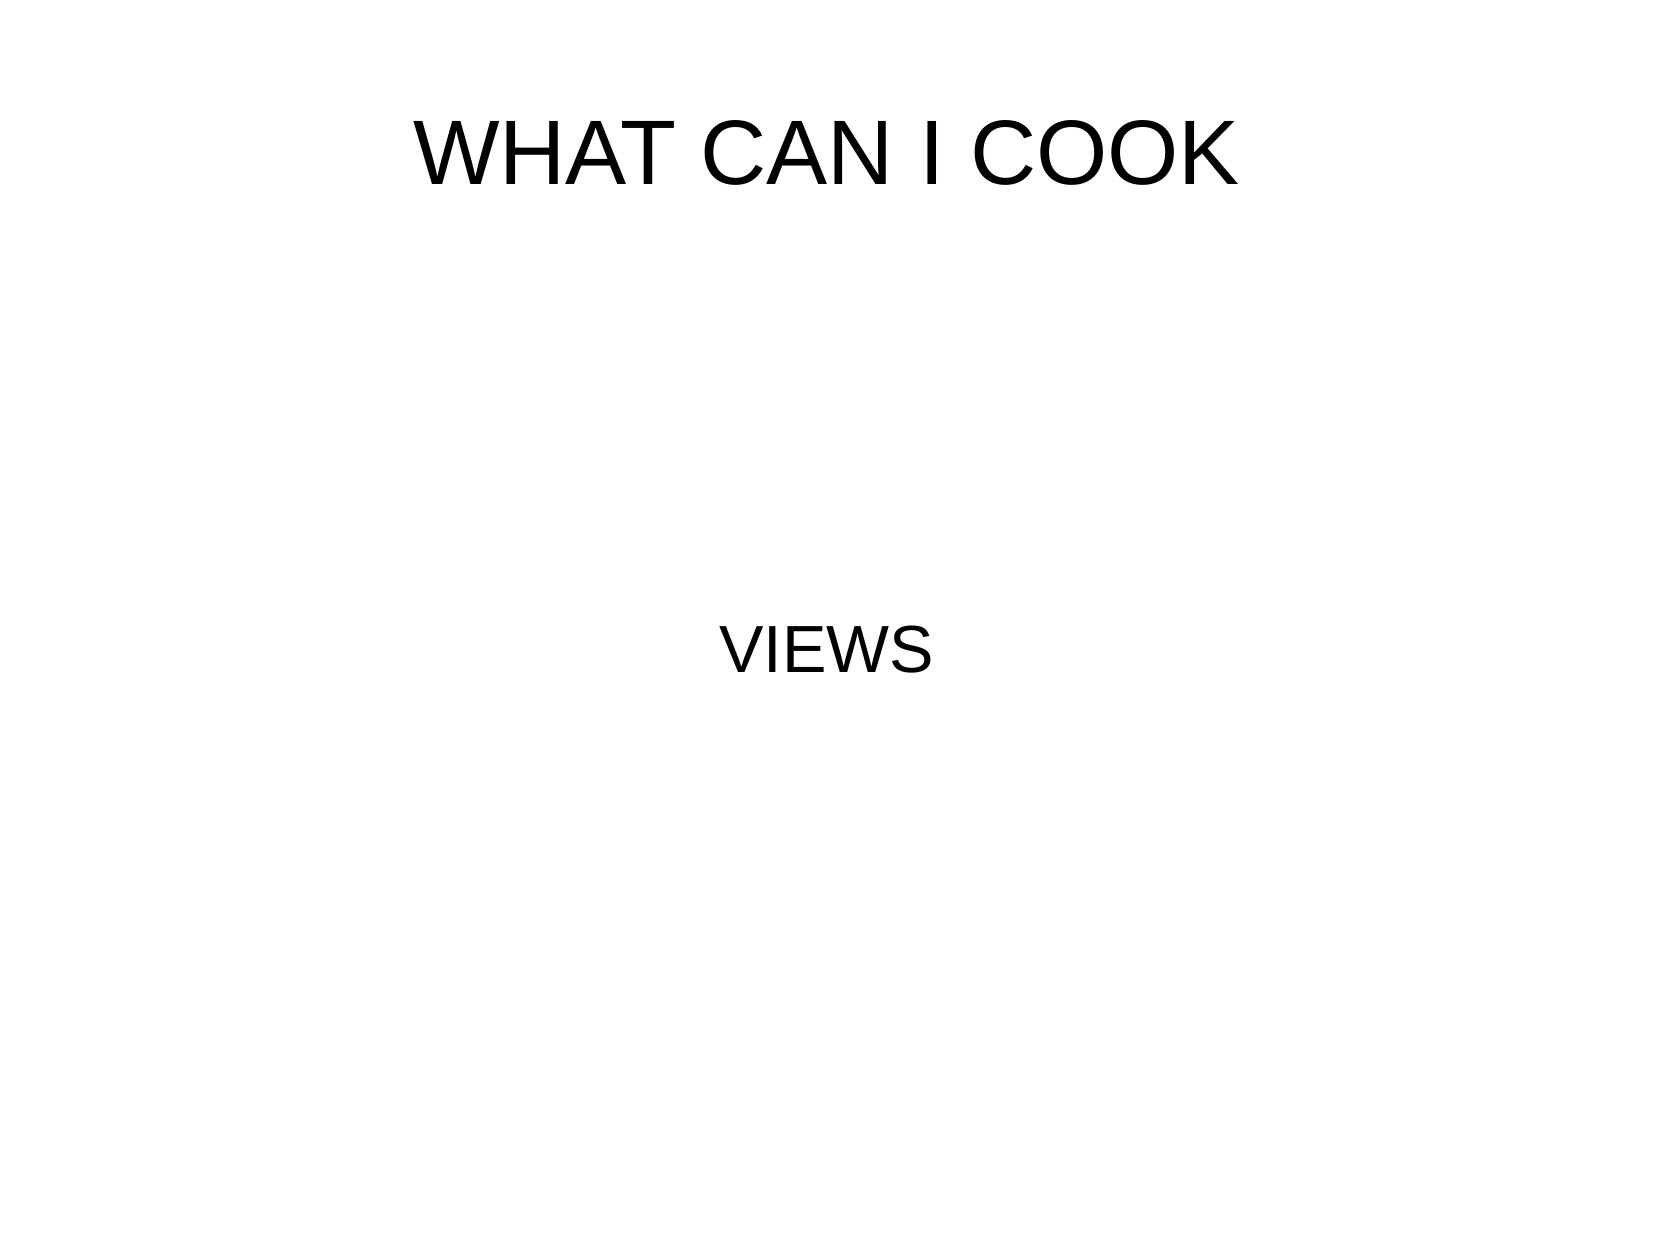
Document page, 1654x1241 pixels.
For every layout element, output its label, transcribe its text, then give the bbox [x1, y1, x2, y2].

title WHAT CAN I COOK [82, 49, 1571, 257]
subtitle VIEWS [82, 290, 1571, 1010]
